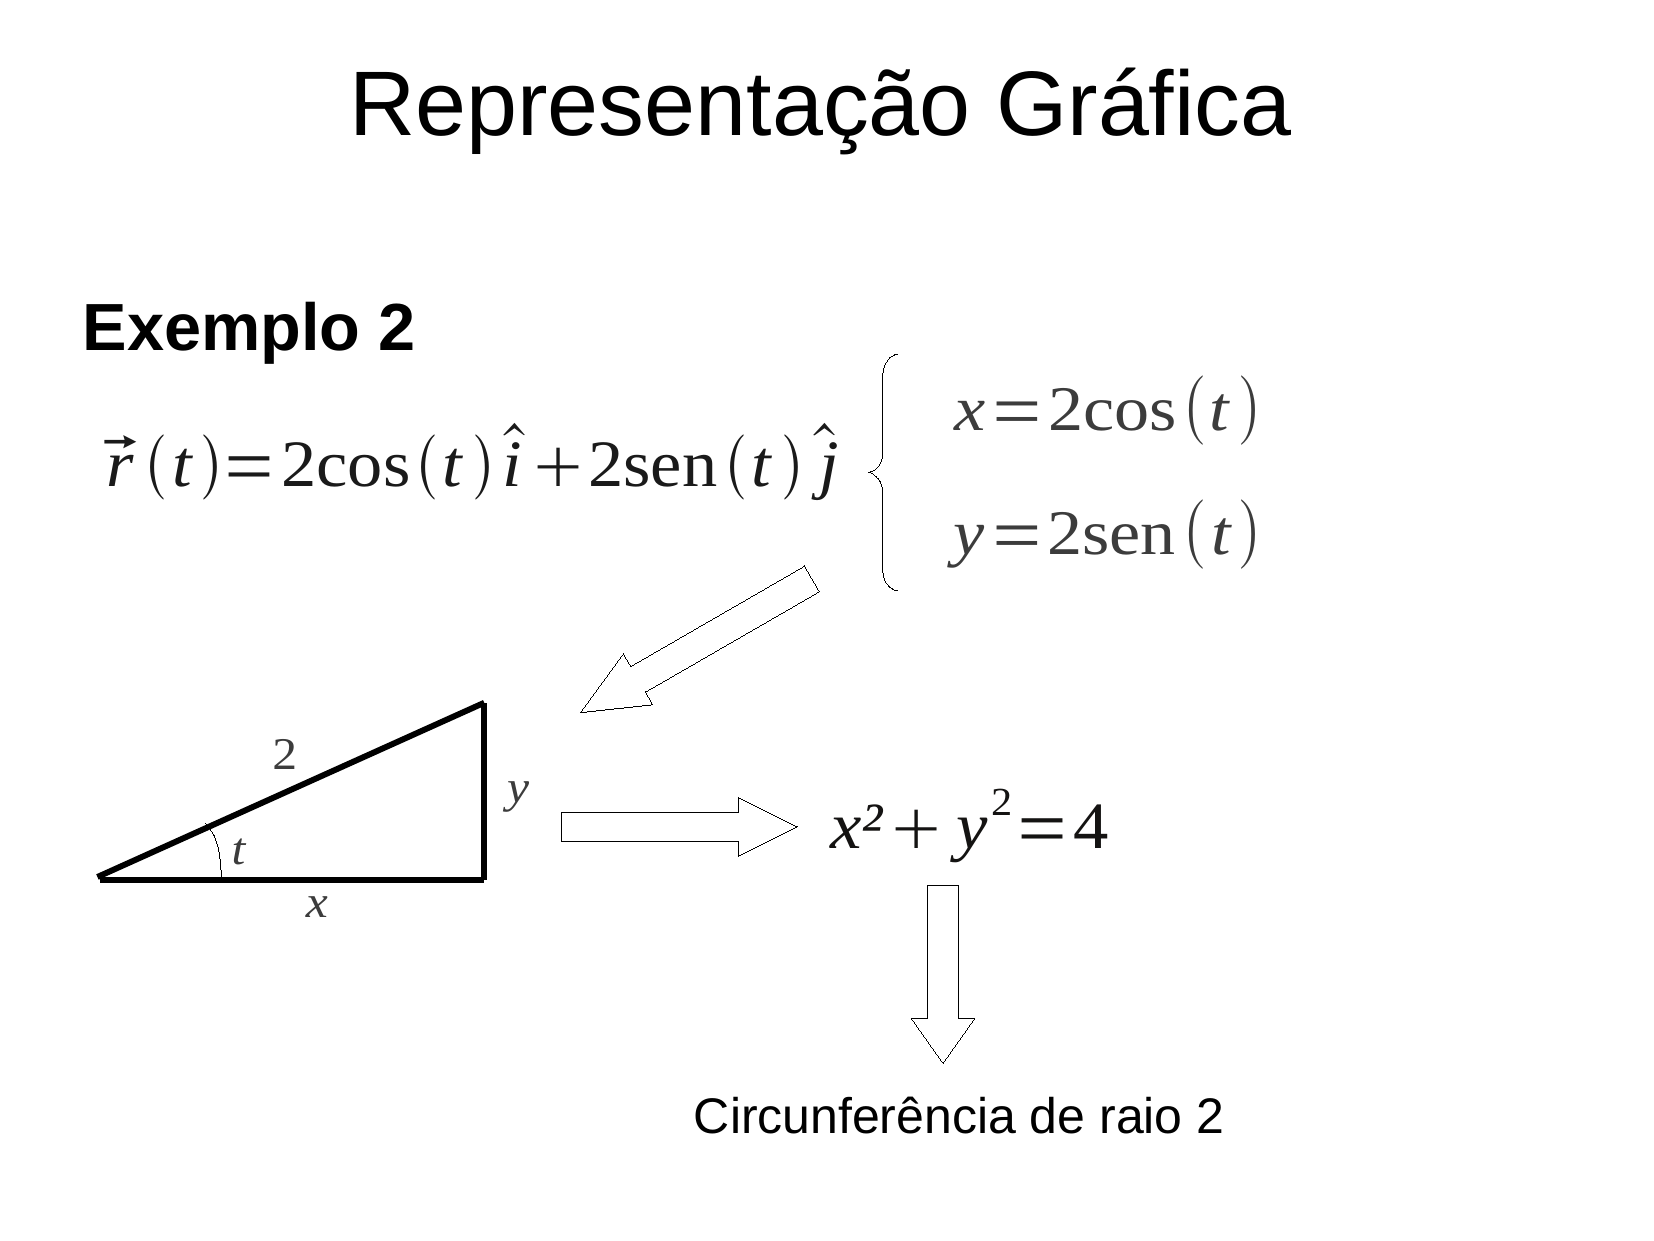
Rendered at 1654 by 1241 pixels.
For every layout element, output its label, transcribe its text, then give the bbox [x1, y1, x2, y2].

chart [295, 883, 336, 928]
list Exemplo 2 [82, 290, 1571, 1094]
chart [493, 761, 538, 813]
text_box [580, 565, 820, 713]
chart [943, 372, 1268, 449]
chart [265, 729, 304, 780]
text_box [561, 797, 798, 857]
text_box Circunferência de raio 2 [679, 1081, 1335, 1153]
chart [819, 780, 1117, 864]
chart [937, 496, 1269, 573]
text_box [911, 885, 975, 1064]
chart [94, 419, 846, 504]
chart [224, 824, 256, 875]
title Representação Gráfica [77, 7, 1566, 200]
